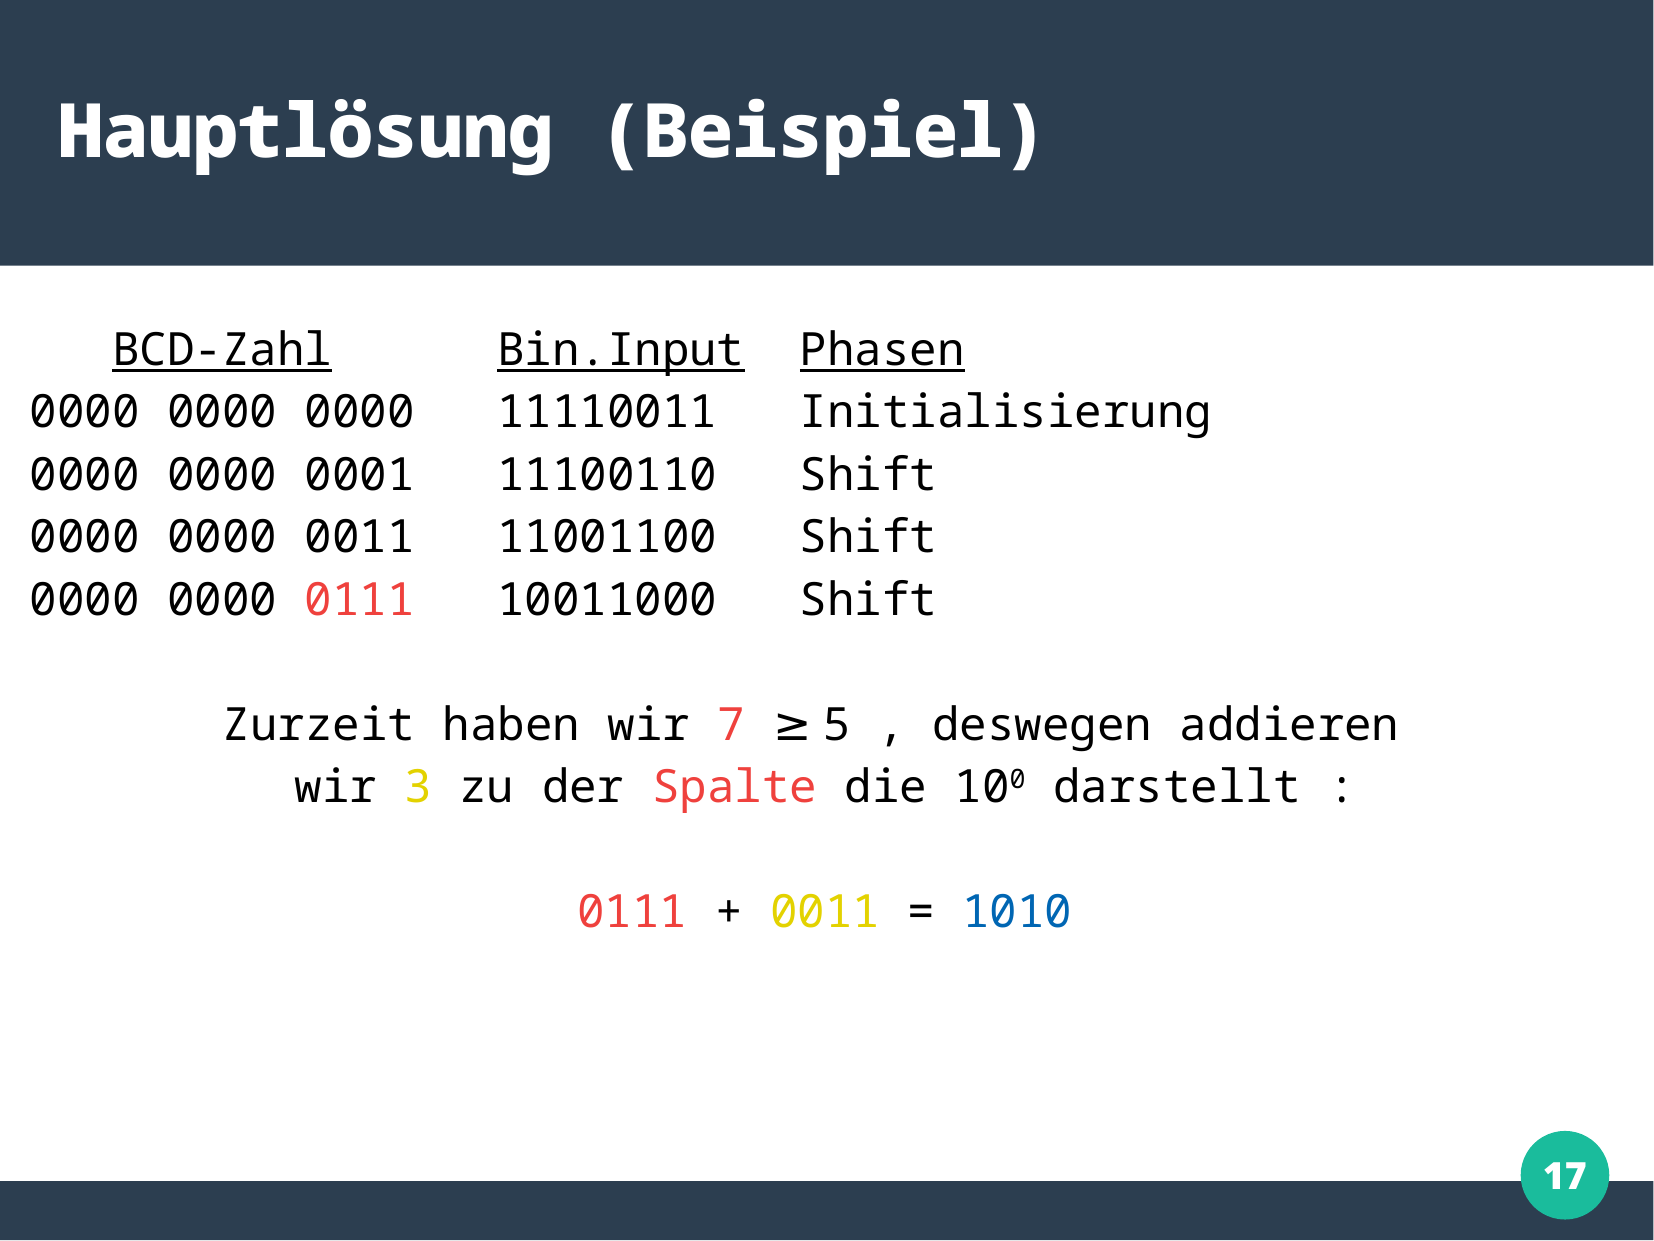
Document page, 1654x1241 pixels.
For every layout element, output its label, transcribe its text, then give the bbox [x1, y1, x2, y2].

title Hauptlösung (Beispiel) [59, 49, 1595, 207]
text_box BCD-Zahl Bin.Input Phasen 0000 0000 0000 11110011 Initialisierung 0000 0000 0001 11100110 Shift 0000 0000 0011 11001100 Shift 0000 0000 0111 10011000 Shift Zurzeit haben wir 7 ≥ 5 , deswegen addieren wir 3 zu der Spalte die 100 darstellt : 0111 + 0011 = 1010 [15, 308, 1636, 1241]
